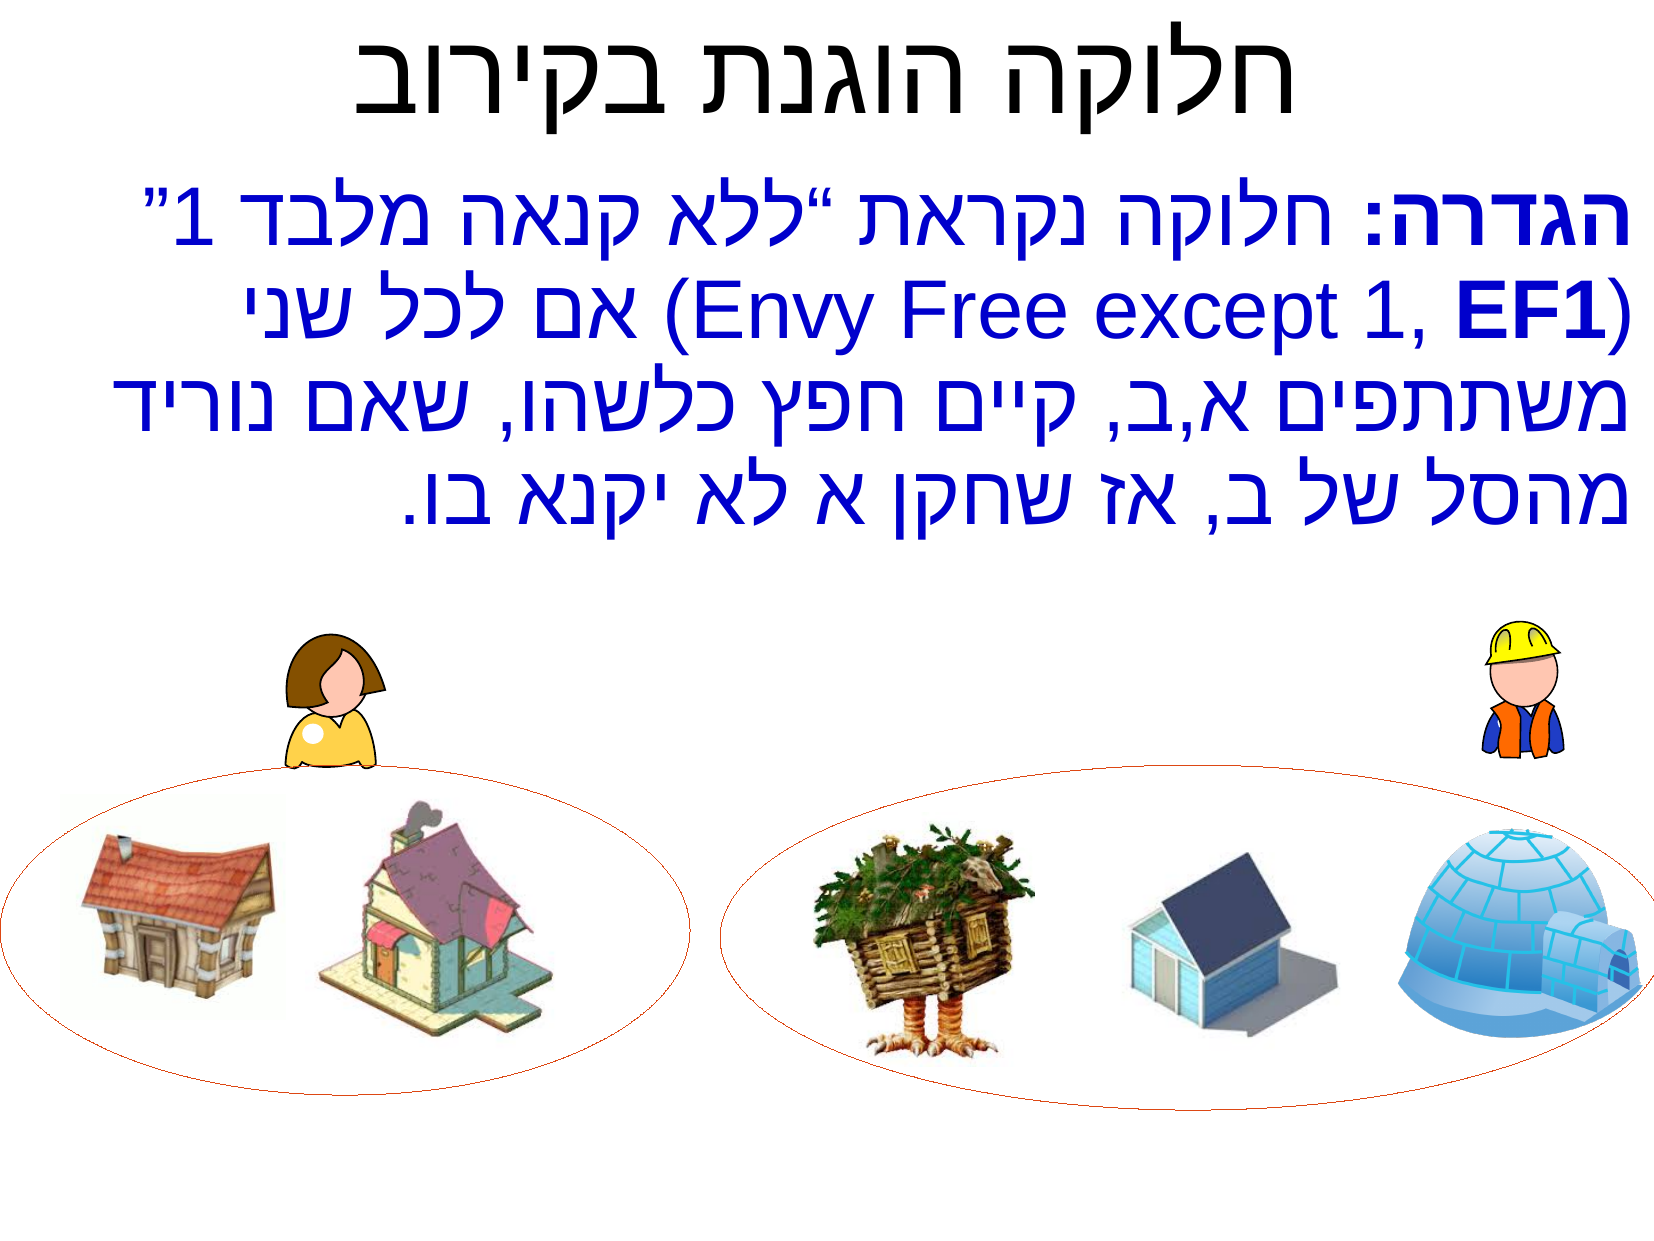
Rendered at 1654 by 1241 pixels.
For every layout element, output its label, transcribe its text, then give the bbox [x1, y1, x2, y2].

picture [1455, 615, 1591, 806]
picture [795, 787, 1388, 1067]
list הגדרה: חלוקה נקראת “ללא קנאה מלבד 1” (Envy Free except 1, EF1) אם לכל שני משתתפים א,ב, קיים חפץ כלשהו, שאם נוריד מהסל של ב, אז שחקן א לא יקנא בו. [0, 170, 1636, 571]
title חלוקה הוגנת בקירוב [0, 0, 1654, 151]
picture [60, 615, 571, 1051]
picture [1389, 817, 1651, 1052]
